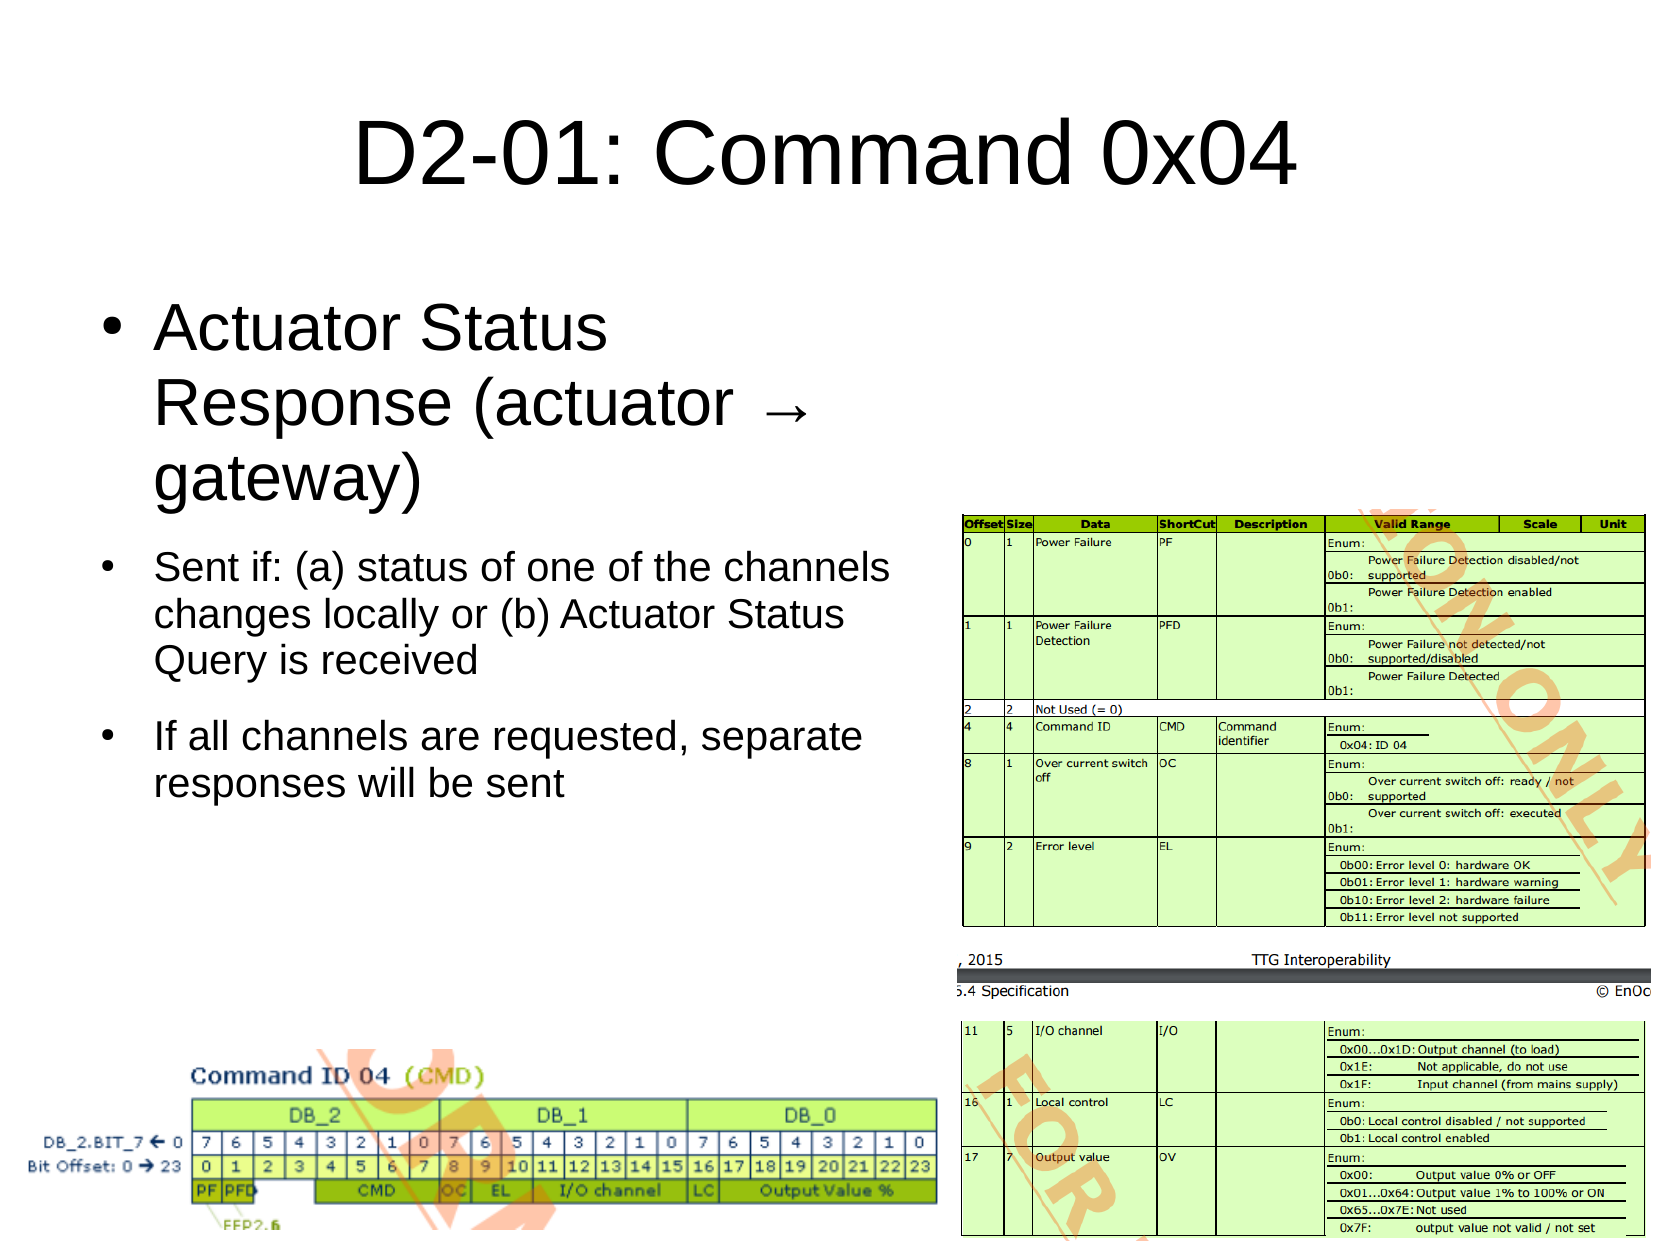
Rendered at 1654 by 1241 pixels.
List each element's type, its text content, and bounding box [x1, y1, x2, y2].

picture [4, 509, 1651, 1241]
list Actuator Status Response (actuator → gateway) Sent if: (a) status of one of the channels changes locally or (b) Actuator Status Query is received If all channels are requested, separate responses will be sent [82, 290, 916, 1010]
title D2-01: Command 0x04 [82, 49, 1571, 257]
